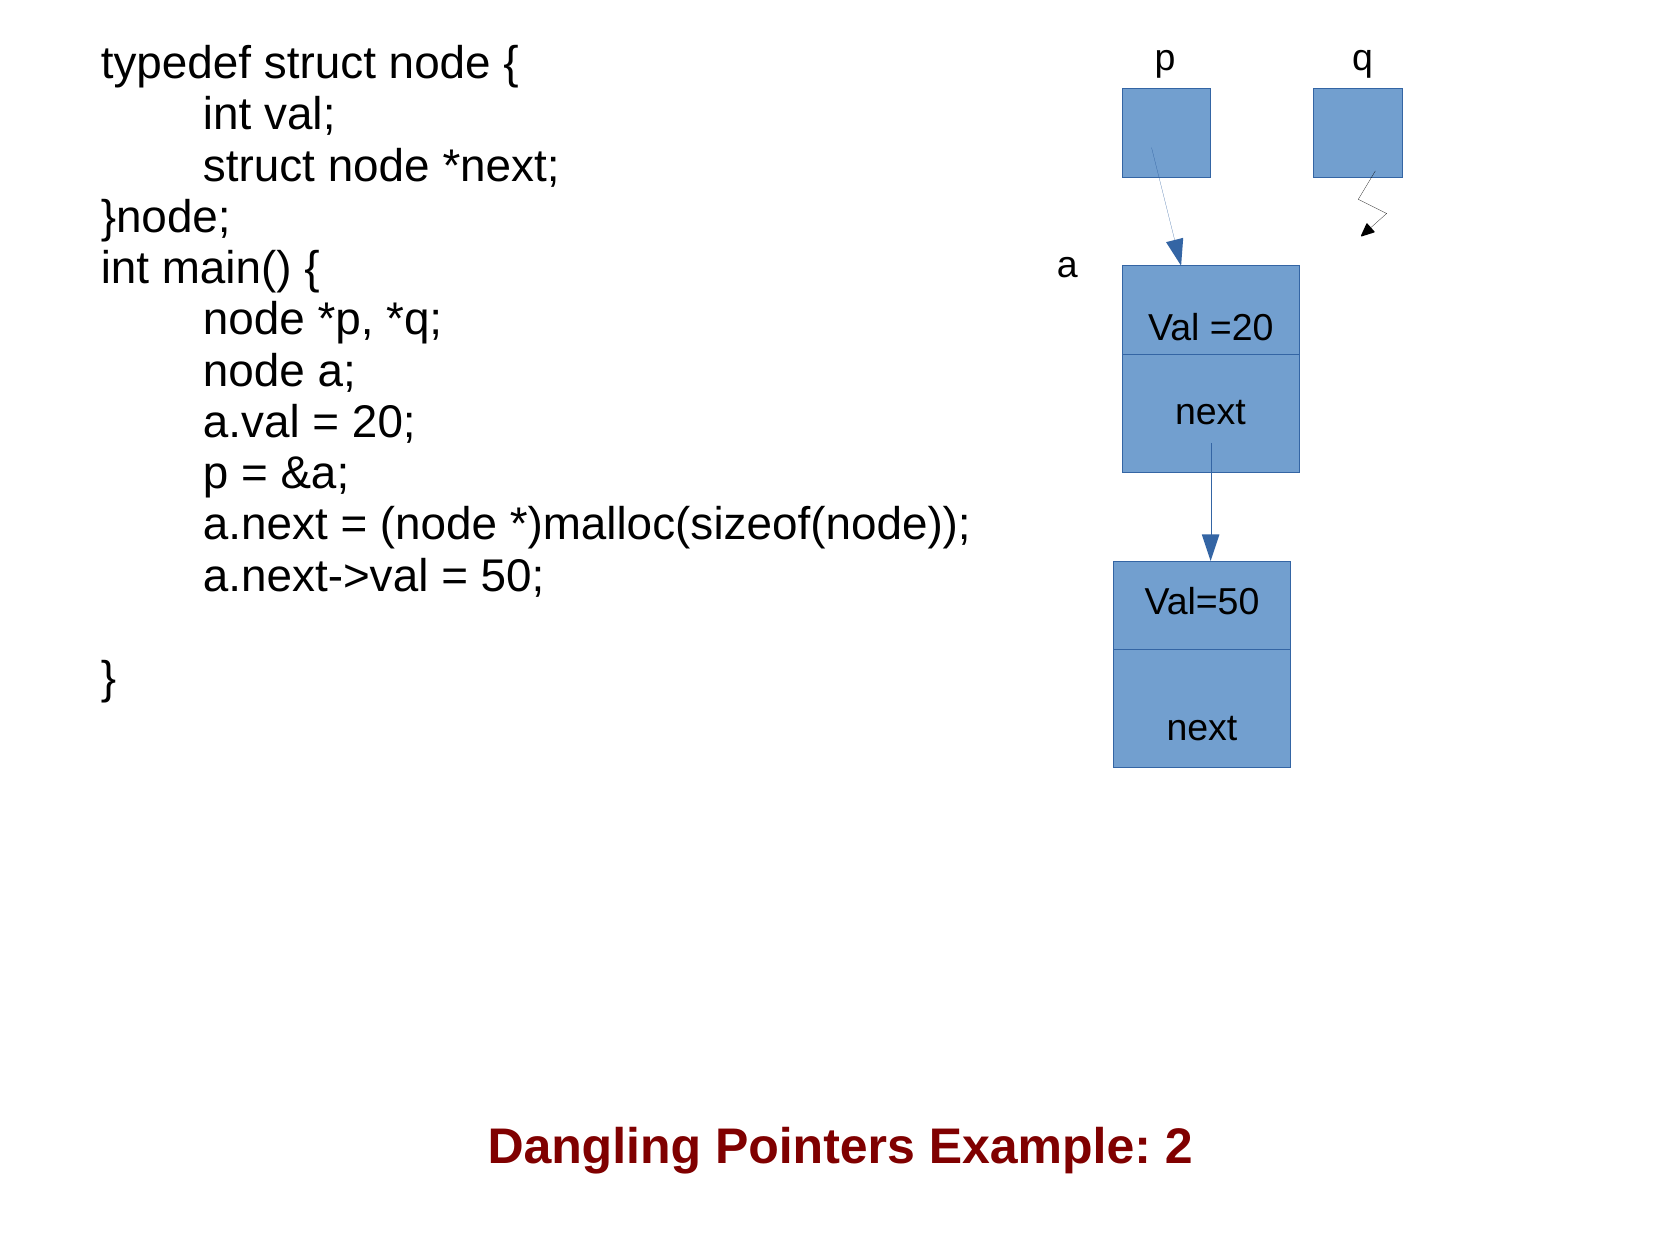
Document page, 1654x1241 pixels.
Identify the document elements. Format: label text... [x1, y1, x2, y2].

text_box [1313, 88, 1403, 178]
text_box q [1337, 29, 1388, 87]
text_box Val=50 next [1113, 561, 1291, 649]
text_box Val=50 next [1113, 650, 1291, 768]
text_box Dangling Pointers Example: 2 [472, 1110, 1209, 1182]
text_box a [1042, 236, 1093, 325]
text_box [1122, 88, 1211, 178]
text_box p [1139, 29, 1191, 87]
text_box Val =20 next [1122, 355, 1300, 473]
text_box typedef struct node { int val; struct node *next; }node; int main() { node *p, *q; node a; a.val = 20; p = &a; a.next = (node *)malloc(sizeof(node)); a.next->val = 50; } [86, 29, 1004, 759]
text_box Val =20 next [1122, 265, 1300, 354]
